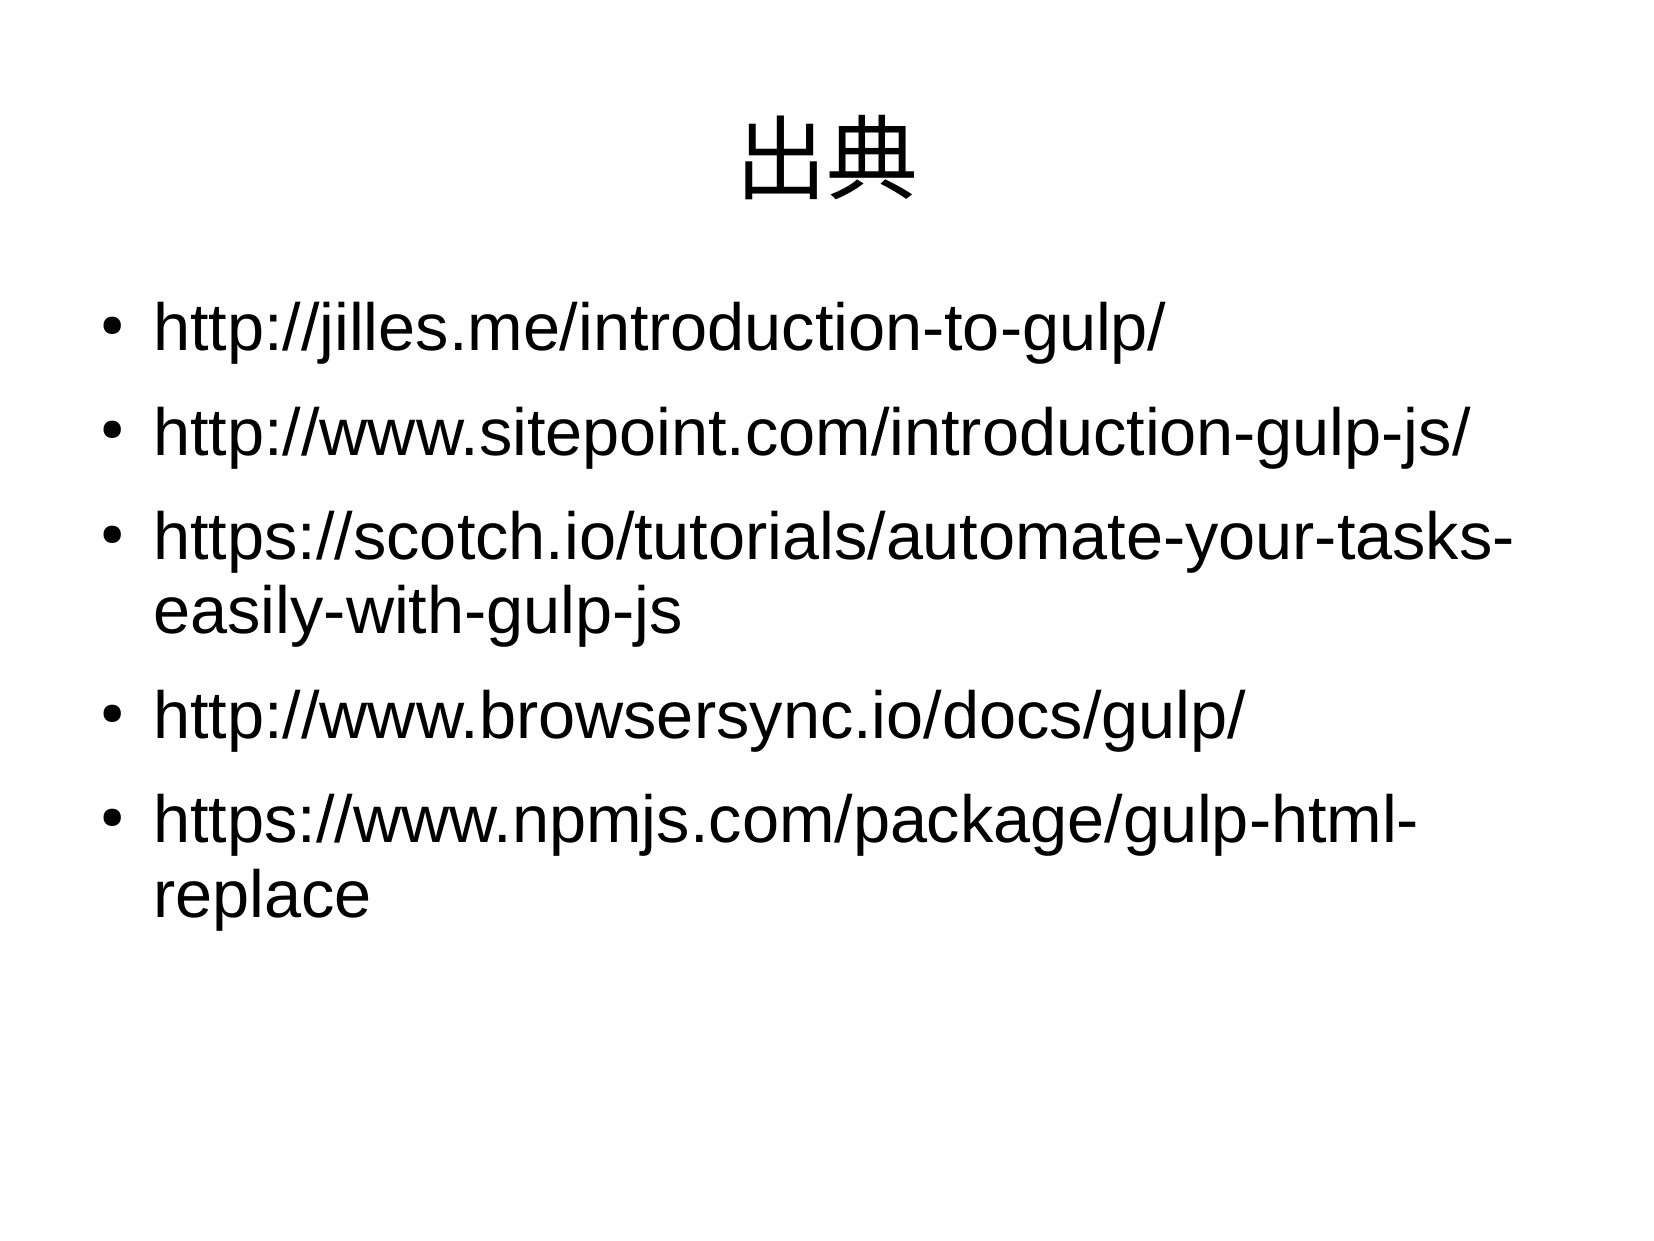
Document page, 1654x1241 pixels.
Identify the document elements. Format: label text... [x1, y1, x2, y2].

list http://jilles.me/introduction-to-gulp/ http://www.sitepoint.com/introduction-gulp-js/ https://scotch.io/tutorials/automate-your-tasks-easily-with-gulp-js http://www.browsersync.io/docs/gulp/ https://www.npmjs.com/package/gulp-html-replace [82, 290, 1571, 1010]
title 出典 [82, 49, 1571, 257]
